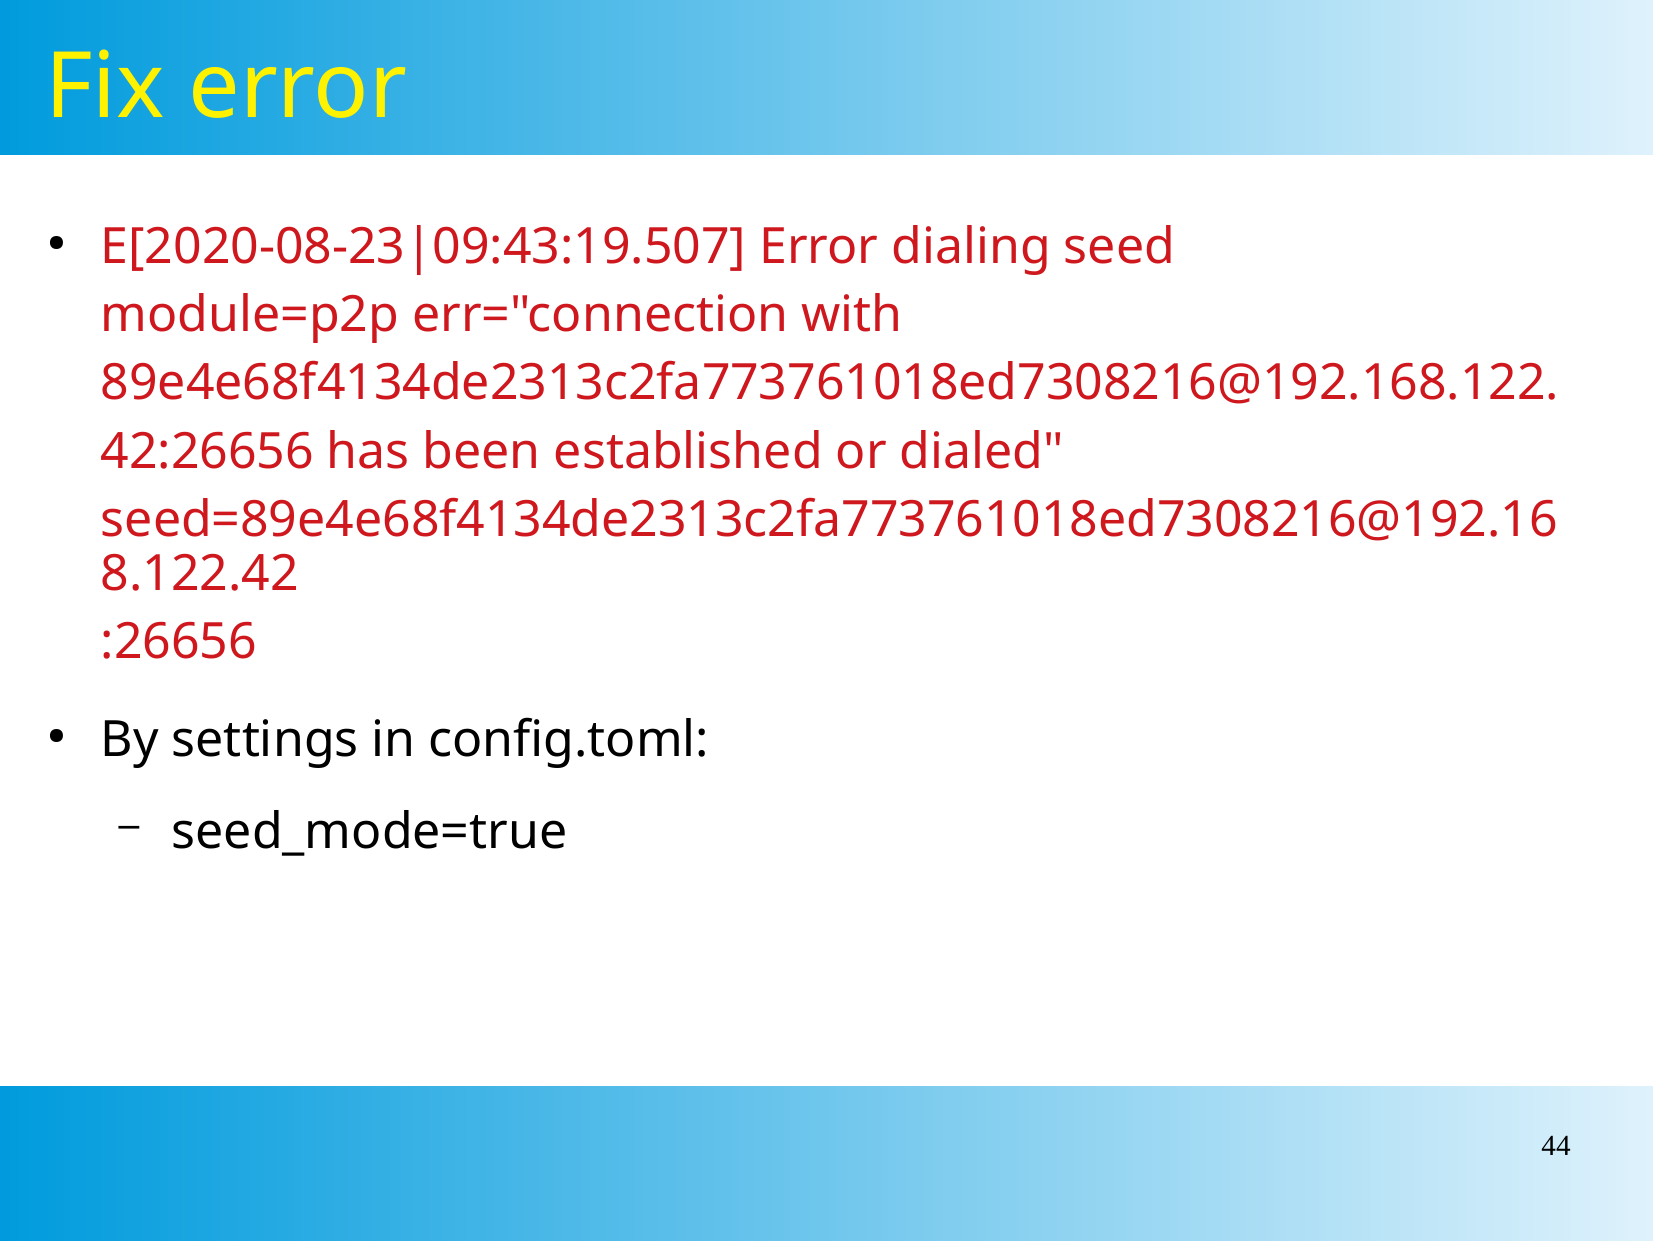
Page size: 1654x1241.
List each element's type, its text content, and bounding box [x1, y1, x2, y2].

title Fix error [45, 30, 1534, 135]
list E[2020-08-23|09:43:19.507] Error dialing seed module=p2p err="connection with 89e4e68f4134de2313c2fa773761018ed7308216@192.168.122.42:26656 has been established or dialed" seed=89e4e68f4134de2313c2fa773761018ed7308216@192.168.122.42:26656 By settings in config.toml: seed_mode=true [30, 210, 1576, 1095]
